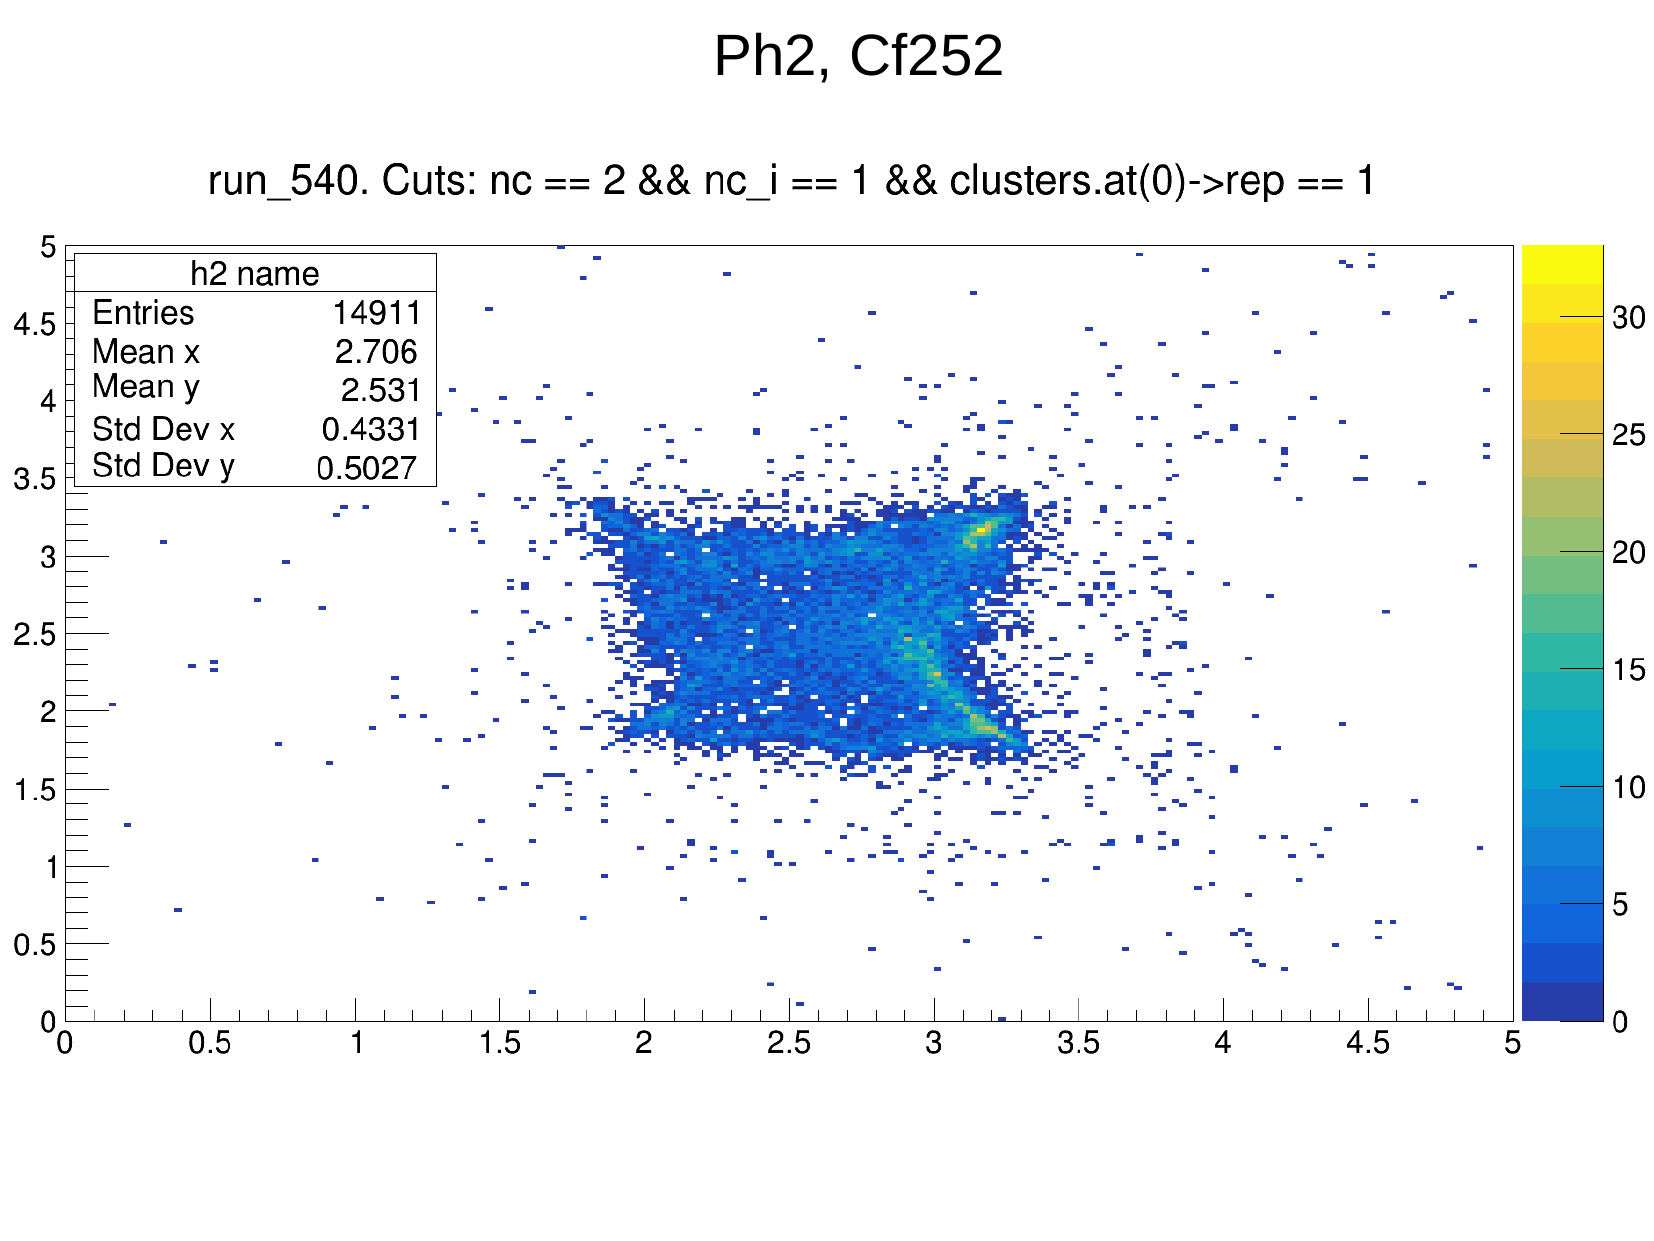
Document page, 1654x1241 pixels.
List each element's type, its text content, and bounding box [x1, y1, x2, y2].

text_box Ph2, Cf252 [518, 15, 1201, 151]
picture [5, 152, 1654, 1075]
